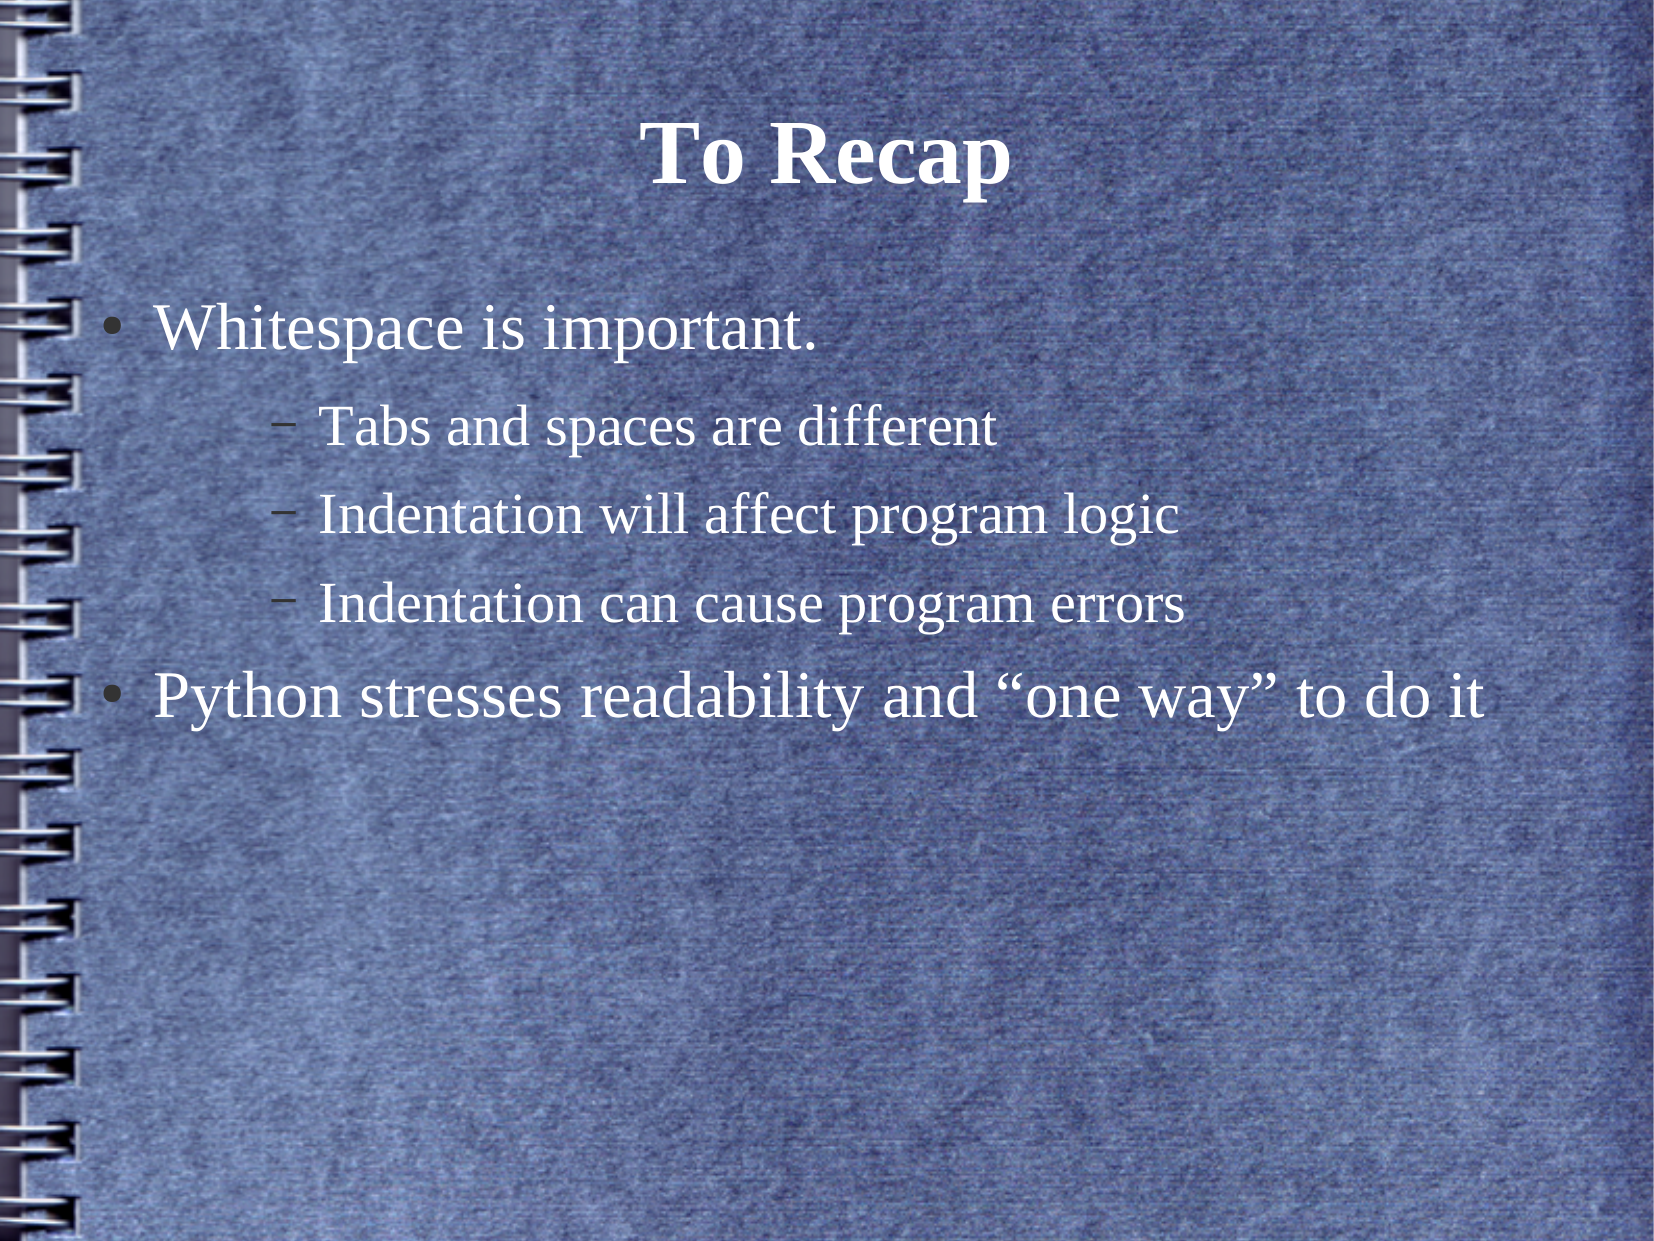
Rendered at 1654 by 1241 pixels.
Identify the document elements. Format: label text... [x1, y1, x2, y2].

picture [0, 0, 1654, 1241]
list Whitespace is important. Tabs and spaces are different Indentation will affect program logic Indentation can cause program errors Python stresses readability and “one way” to do it [82, 290, 1571, 1109]
title To Recap [82, 49, 1571, 257]
